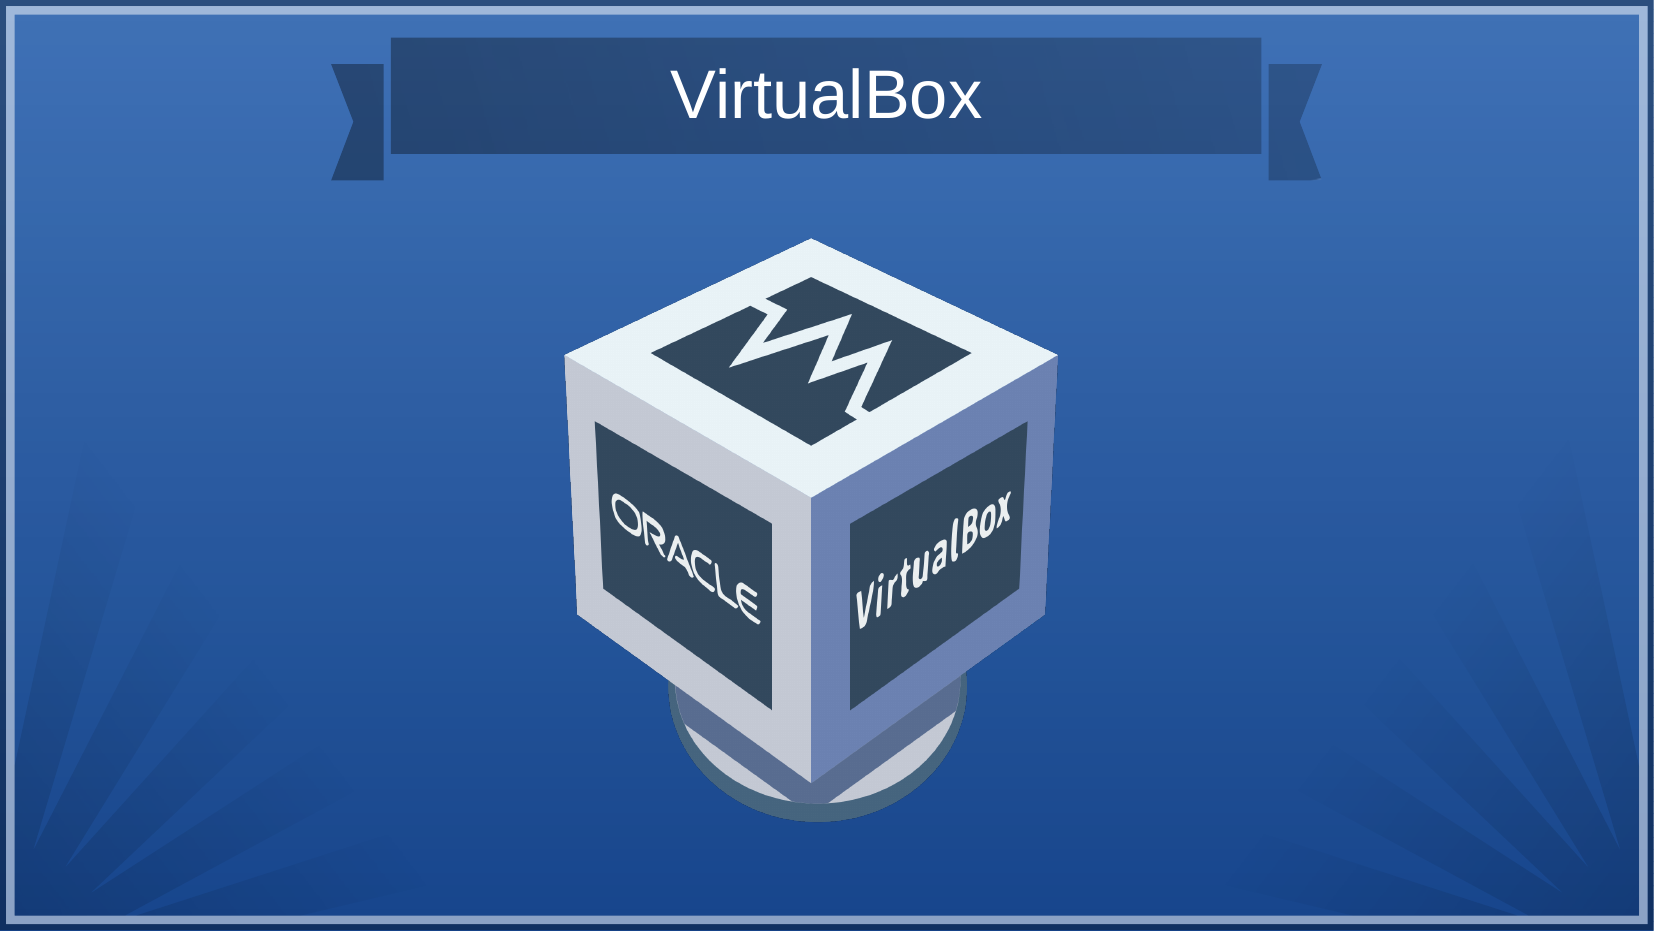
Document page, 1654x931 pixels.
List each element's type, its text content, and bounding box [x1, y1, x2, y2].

picture [499, 225, 1123, 848]
title VirtualBox [389, 35, 1264, 154]
